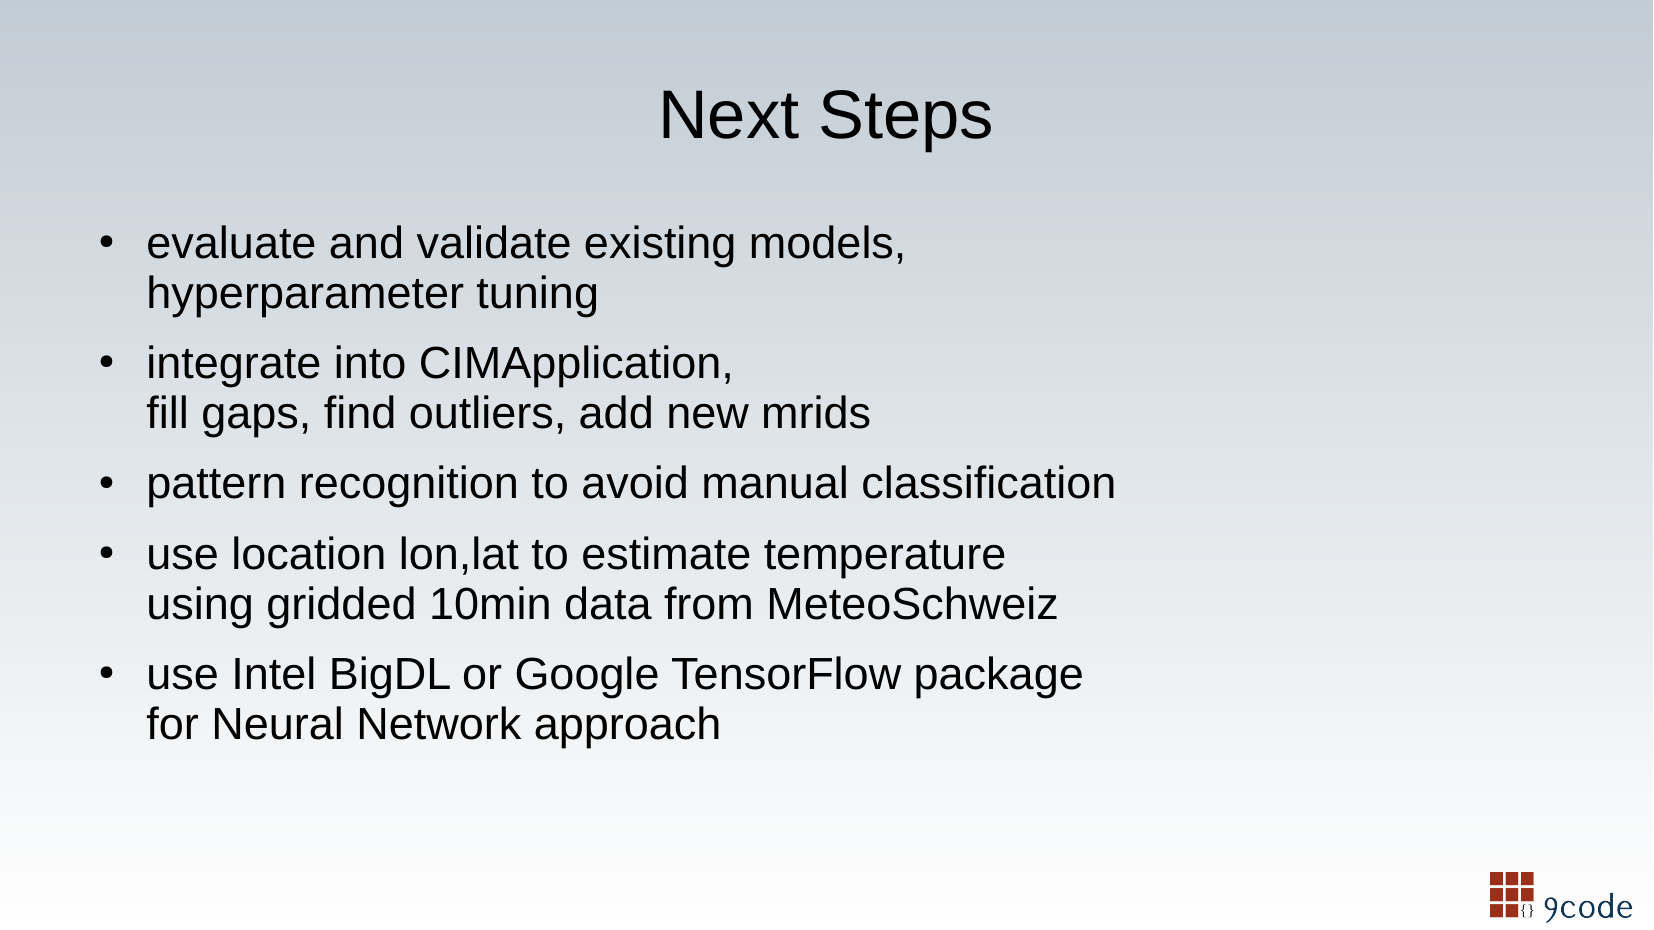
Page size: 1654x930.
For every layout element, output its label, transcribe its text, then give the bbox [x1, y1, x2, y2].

picture [1490, 872, 1641, 923]
title Next Steps [82, 36, 1571, 193]
list evaluate and validate existing models, hyperparameter tuning integrate into CIMApplication, fill gaps, find outliers, add new mrids pattern recognition to avoid manual classification use location lon,lat to estimate temperature using gridded 10min data from MeteoSchweiz use Intel BigDL or Google TensorFlow package for Neural Network approach [82, 217, 1571, 757]
